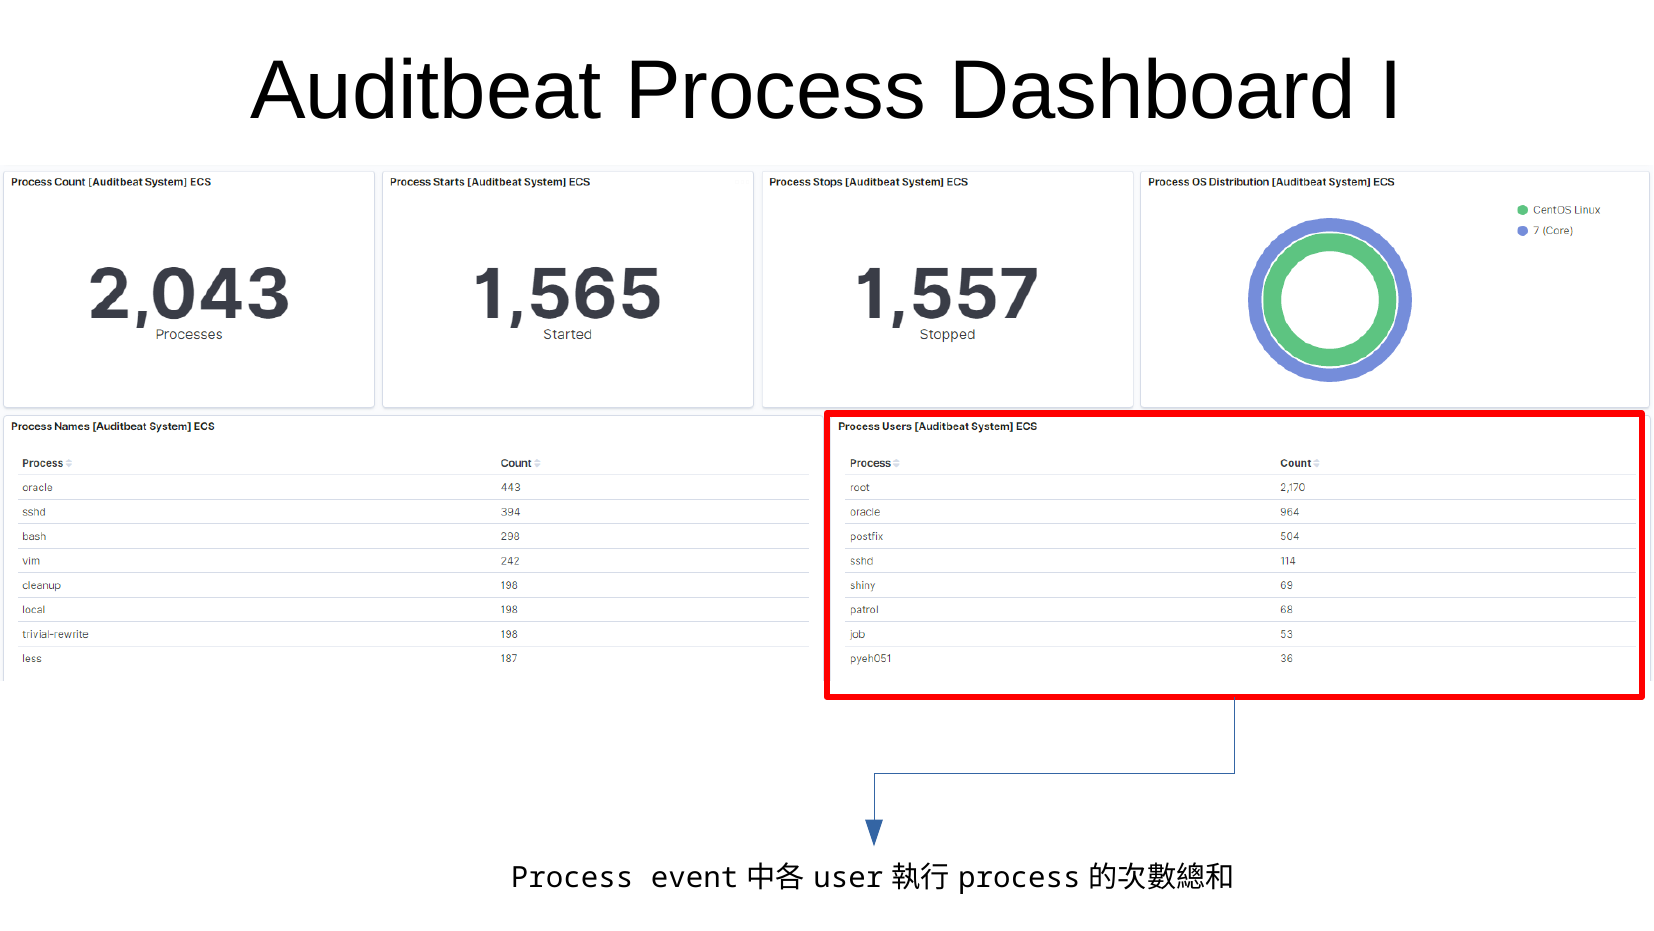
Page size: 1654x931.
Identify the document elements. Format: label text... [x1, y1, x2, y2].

text_box Auditbeat Process Dashboard I [47, 35, 1607, 165]
picture [0, 165, 1654, 681]
text_box Process event中各user執行process的次數總和 [496, 846, 1252, 896]
picture [830, 417, 1639, 681]
